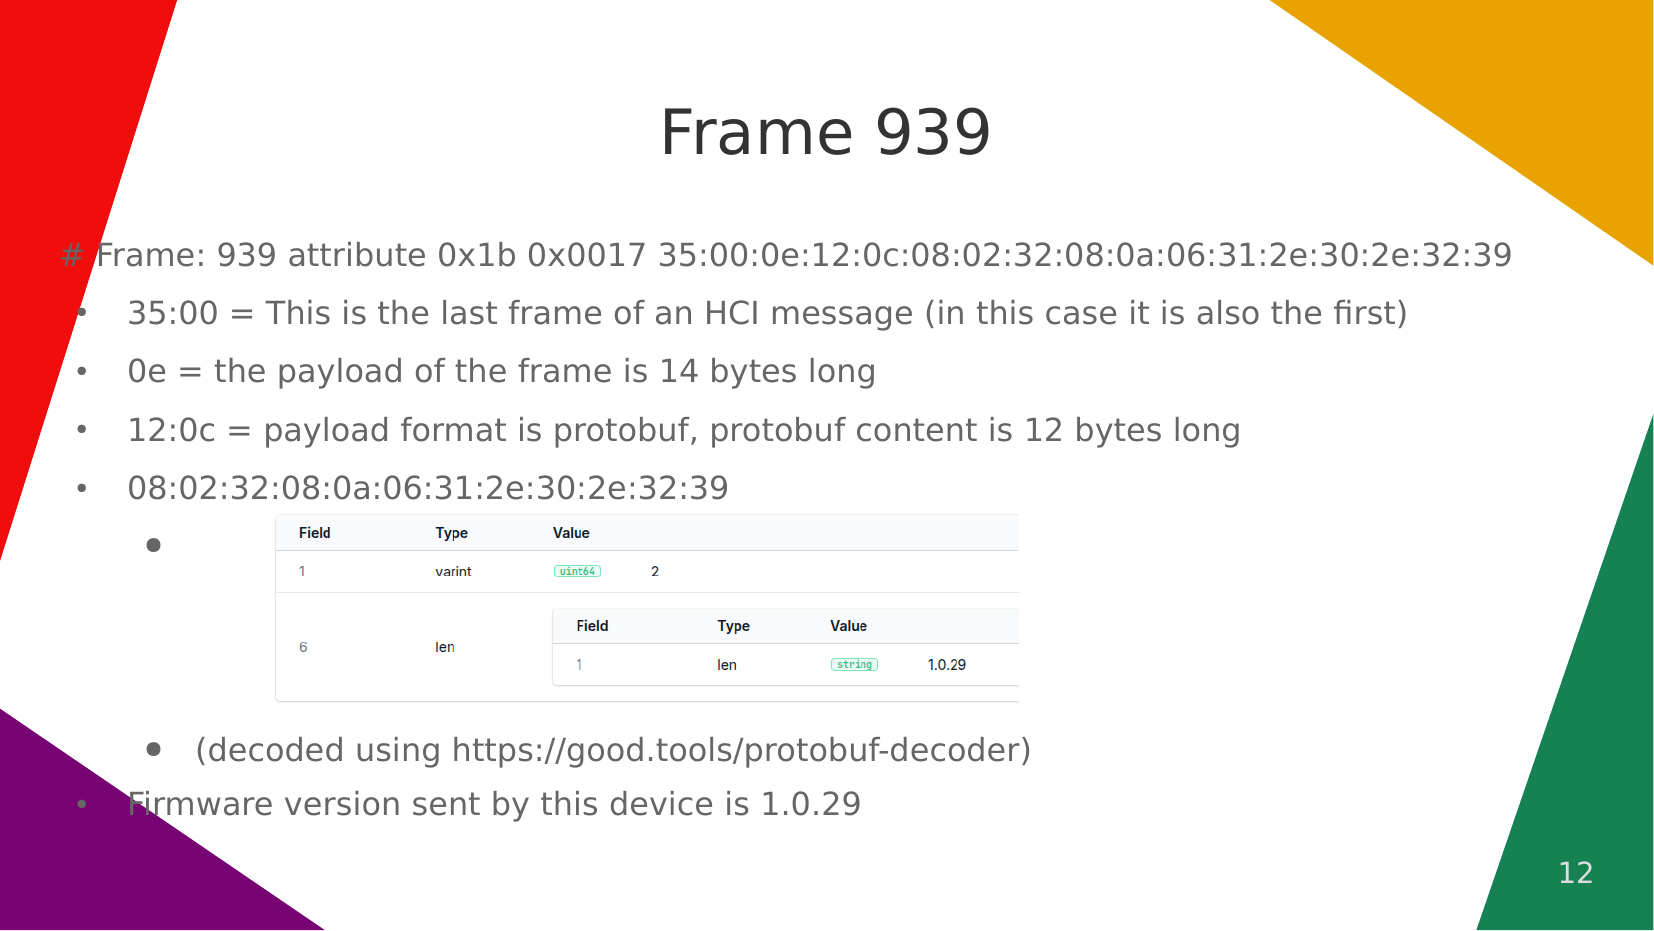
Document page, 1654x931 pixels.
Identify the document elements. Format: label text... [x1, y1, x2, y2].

picture [265, 509, 1019, 709]
list # Frame: 939 attribute 0x1b 0x0017 35:00:0e:12:0c:08:02:32:08:0a:06:31:2e:30:2e:32:39 35:00 = This is the last frame of an HCI message (in this case it is also the first) 0e = the payload of the frame is 14 bytes long 12:0c = payload format is protobuf, protobuf content is 12 bytes long 08:02:32:08:0a:06:31:2e:30:2e:32:39 (decoded using https://good.tools/protobuf-decoder) Firmware version sent by this device is 1.0.29 [59, 236, 1595, 827]
title Frame 939 [118, 59, 1536, 207]
